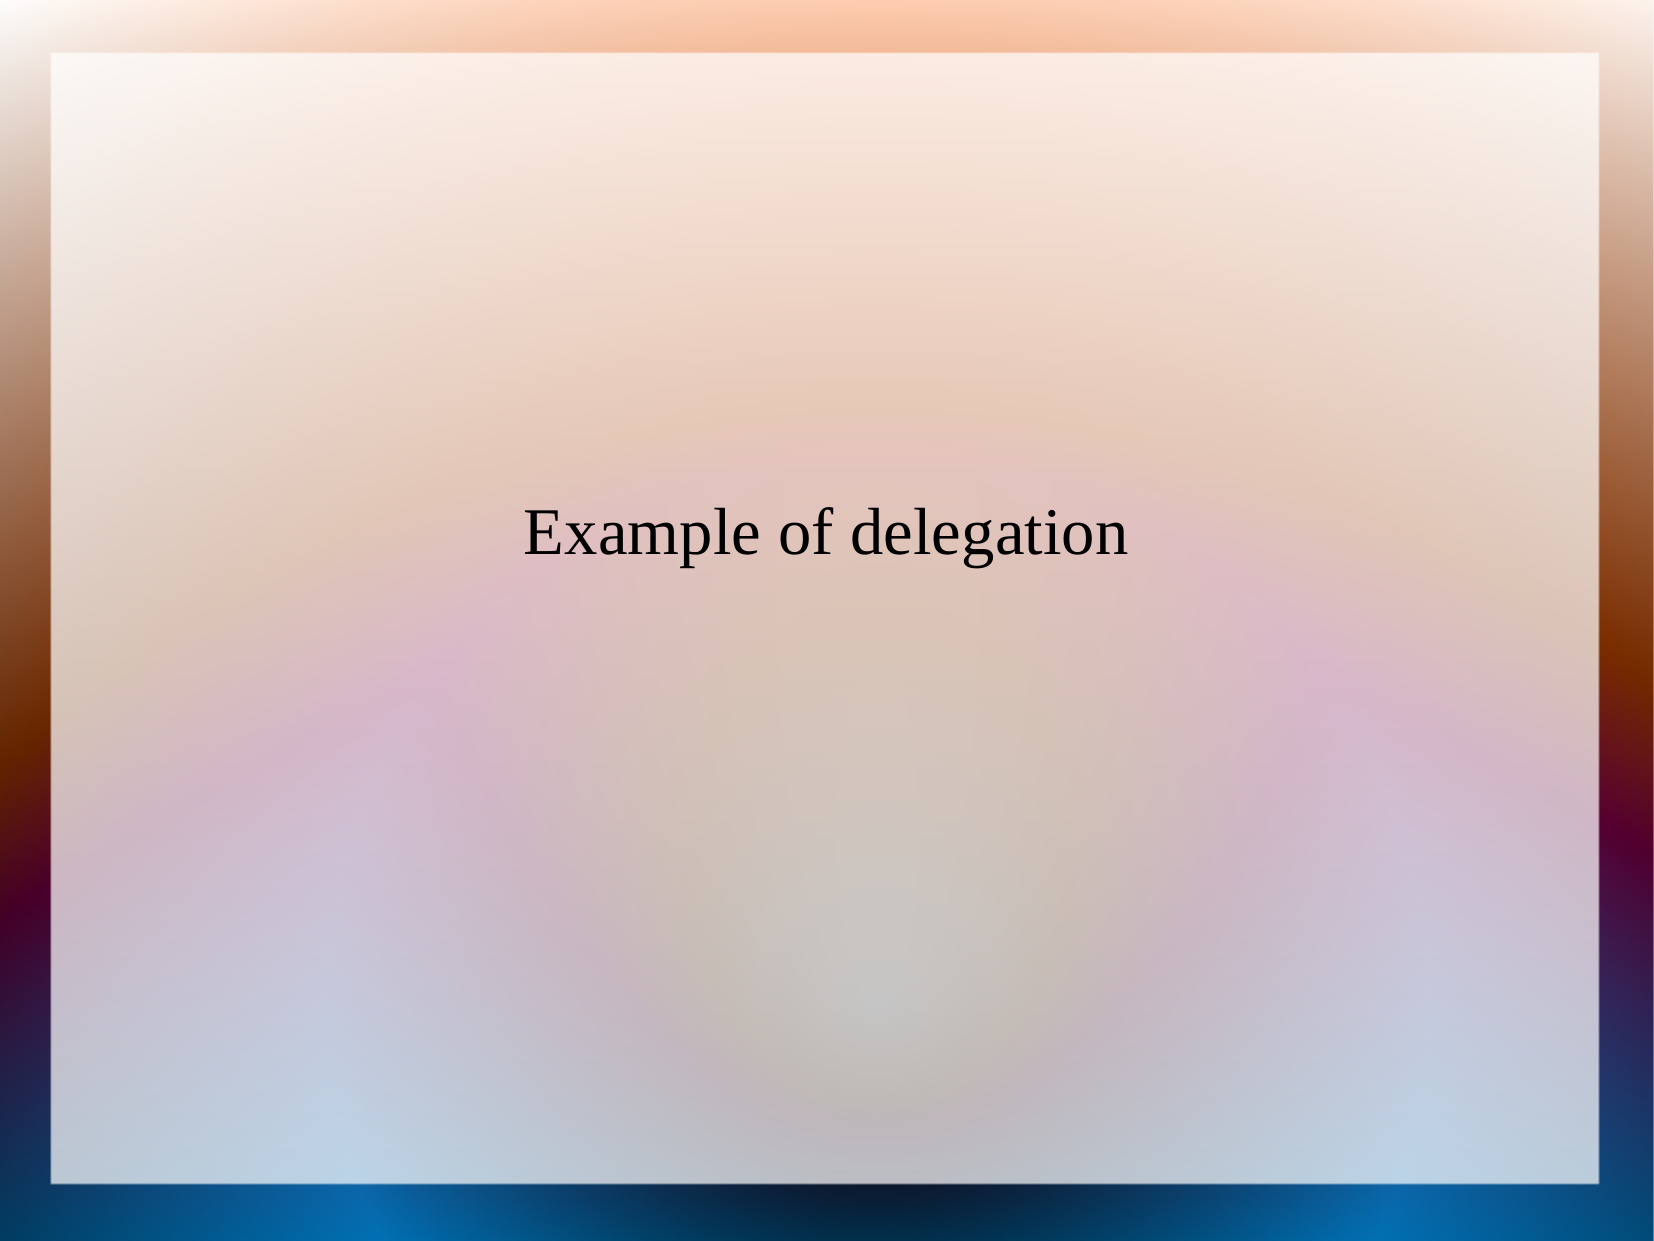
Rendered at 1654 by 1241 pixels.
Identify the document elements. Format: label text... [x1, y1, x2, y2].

subtitle Example of delegation [82, 55, 1571, 1010]
picture [0, 0, 1654, 1241]
